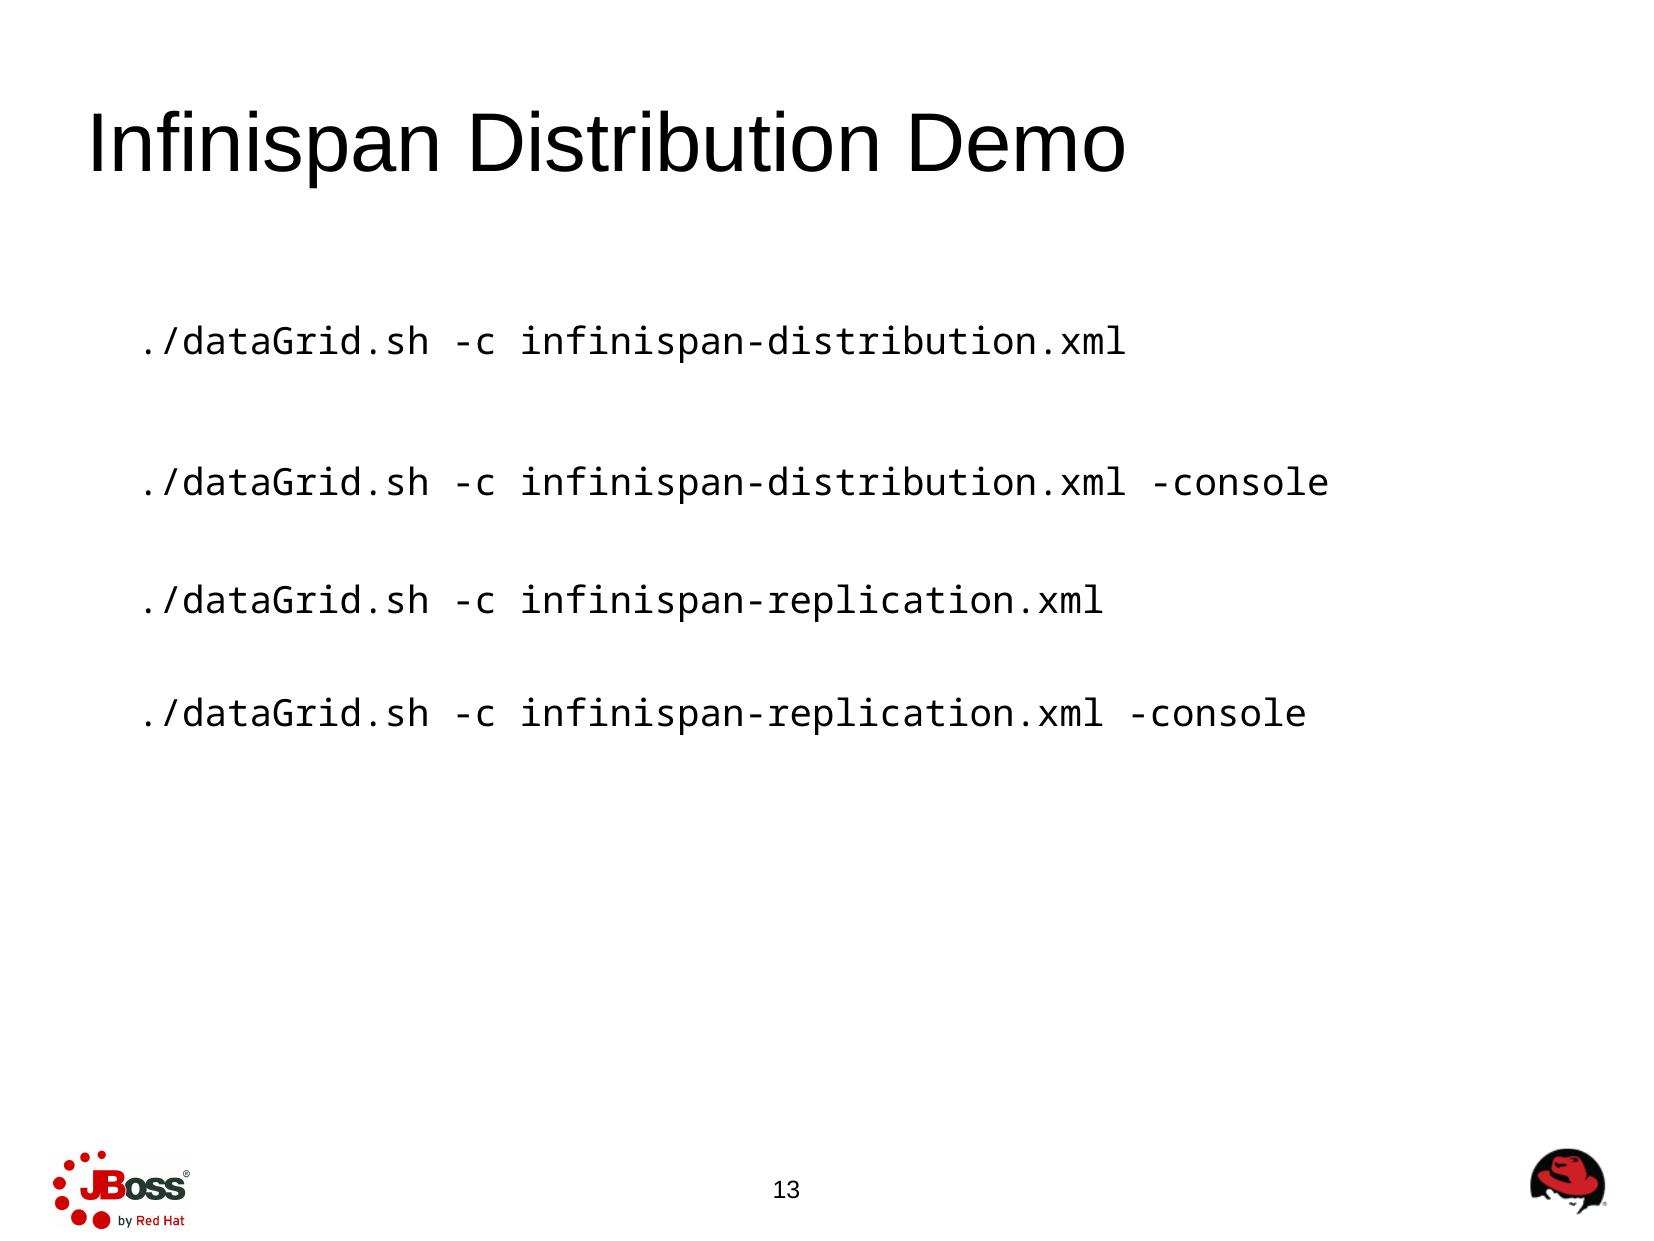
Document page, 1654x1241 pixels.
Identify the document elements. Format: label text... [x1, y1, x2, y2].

title Infinispan Distribution Demo [86, 49, 1576, 237]
text_box ./dataGrid.sh -c infinispan-distribution.xml -console [122, 448, 1388, 555]
picture [53, 1150, 190, 1229]
text_box ./dataGrid.sh -c infinispan-distribution.xml [122, 306, 1313, 413]
picture [1529, 1146, 1613, 1224]
text_box ./dataGrid.sh -c infinispan-replication.xml [122, 566, 1388, 673]
text_box ./dataGrid.sh -c infinispan-replication.xml -console [122, 678, 1388, 785]
